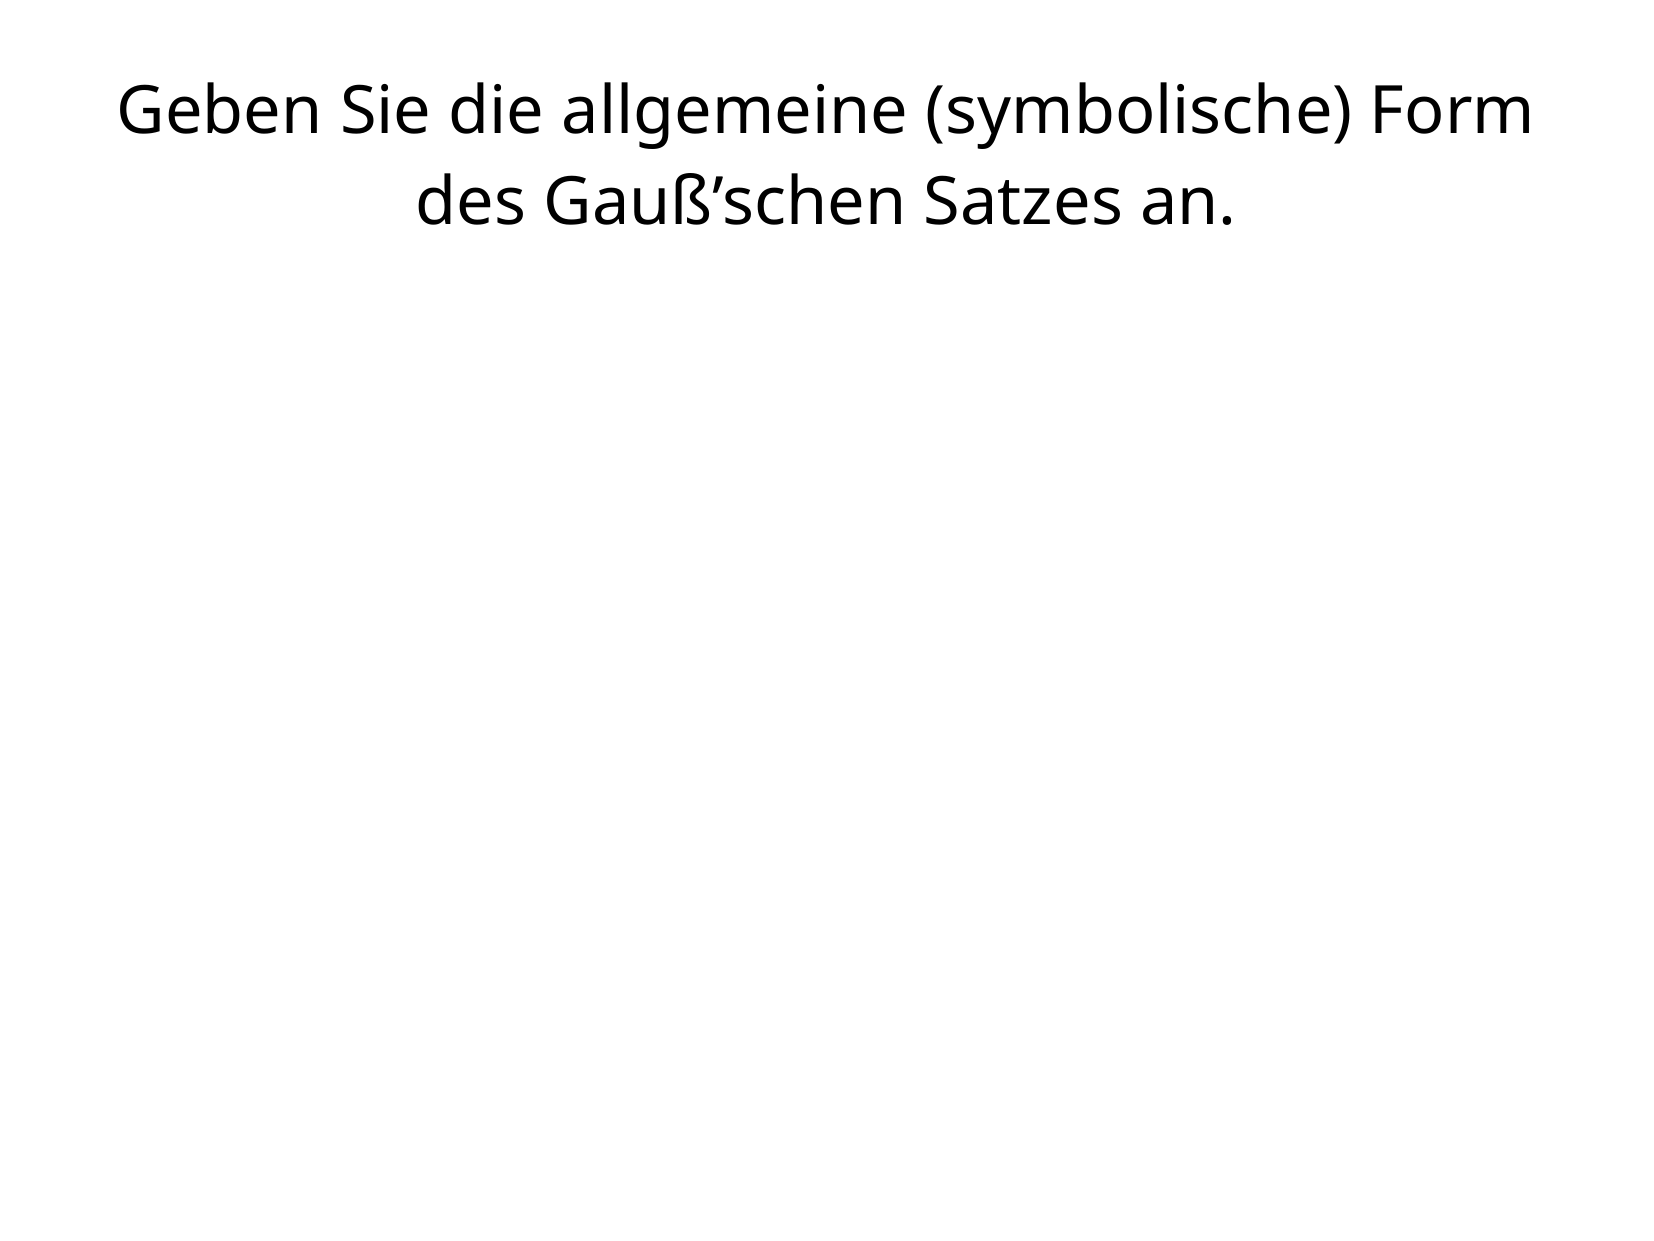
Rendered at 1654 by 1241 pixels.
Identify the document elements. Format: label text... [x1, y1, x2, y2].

title Geben Sie die allgemeine (symbolische) Form des Gauß’schen Satzes an. [82, 49, 1571, 257]
